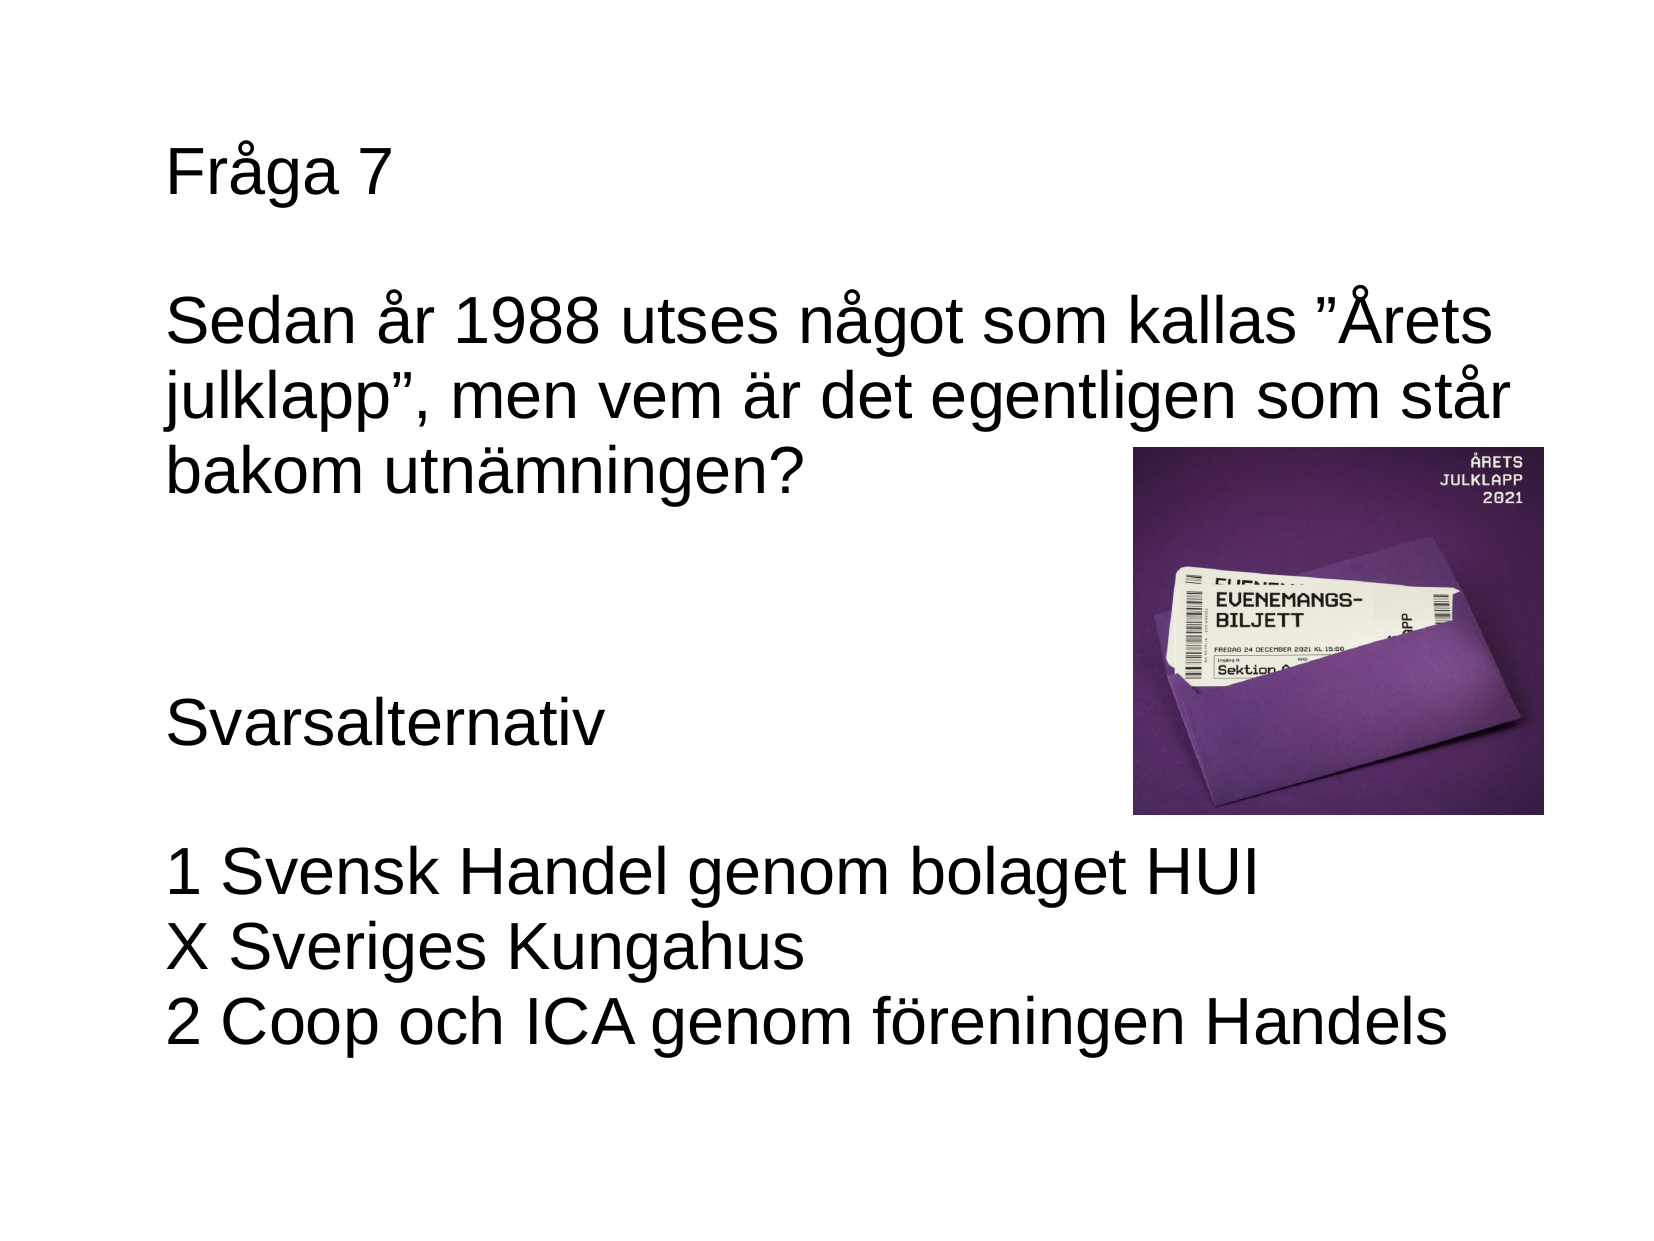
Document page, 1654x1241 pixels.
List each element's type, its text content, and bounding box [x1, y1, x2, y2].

subtitle Fråga 7 Sedan år 1988 utses något som kallas ”Årets julklapp”, men vem är det egentligen som står bakom utnämningen? [165, 133, 1524, 508]
text_box Svarsalternativ 1 Svensk Handel genom bolaget HUI X Sveriges Kungahus 2 Coop och ICA genom föreningen Handels [165, 685, 1560, 1059]
picture [1133, 447, 1544, 815]
